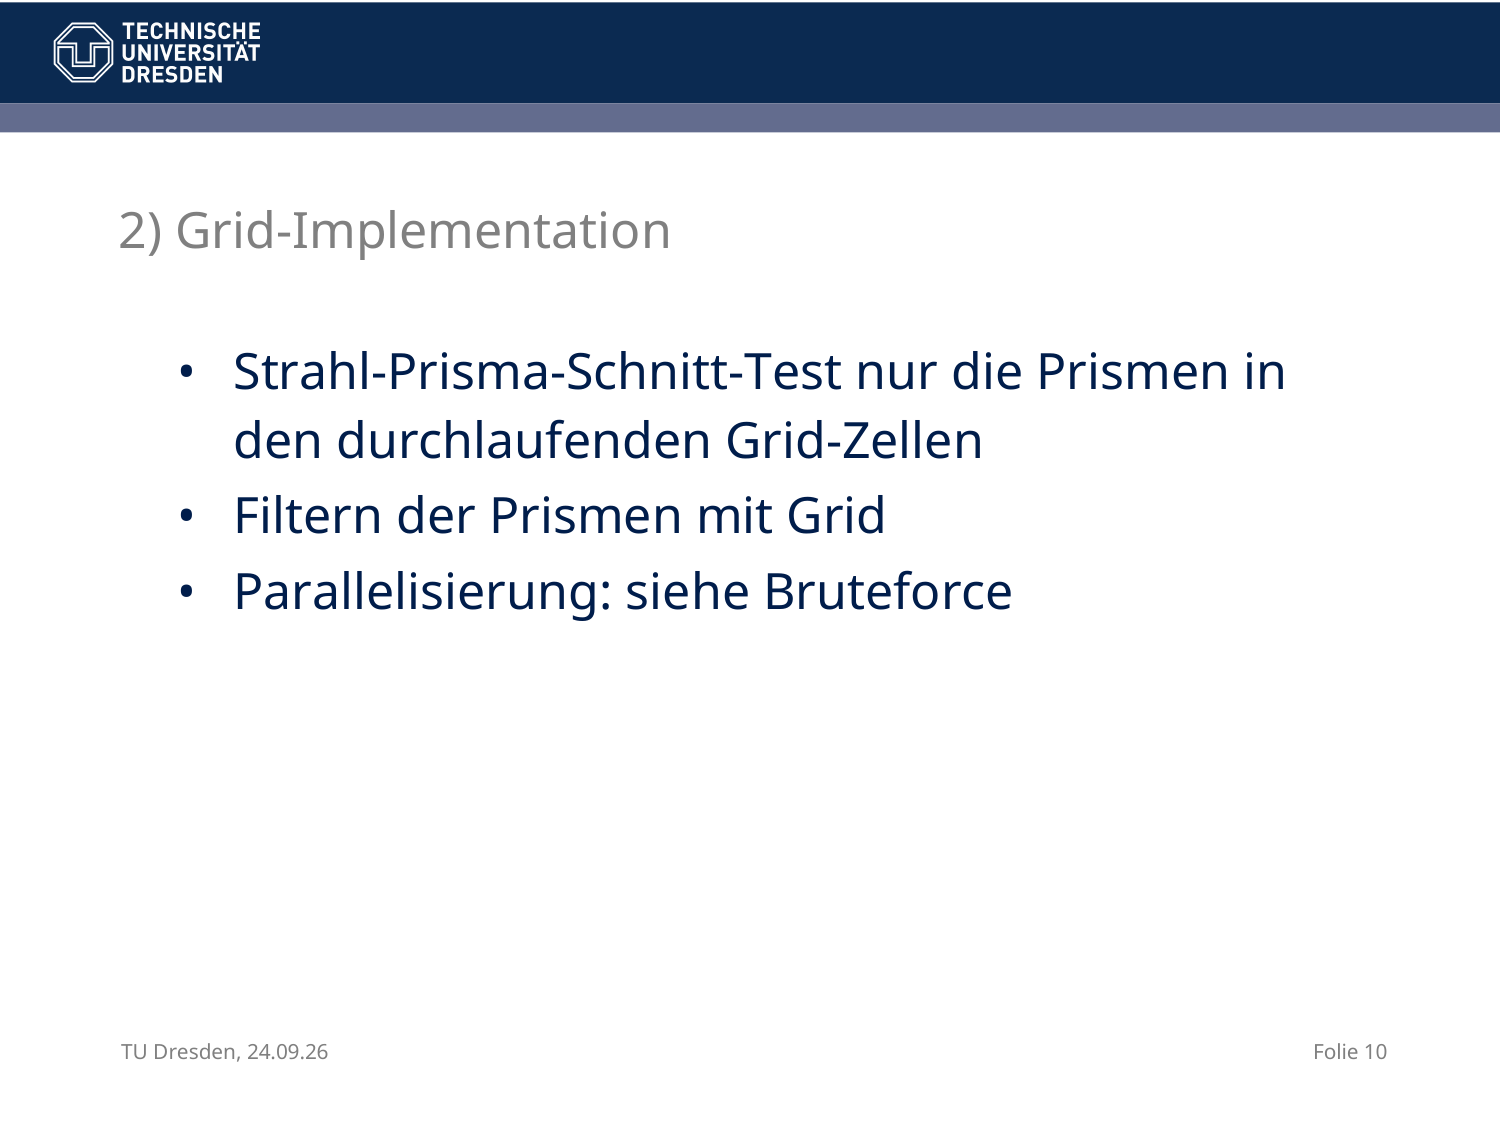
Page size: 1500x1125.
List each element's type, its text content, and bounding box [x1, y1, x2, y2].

list Strahl-Prisma-Schnitt-Test nur die Prismen in den durchlaufenden Grid-Zellen Filtern der Prismen mit Grid Parallelisierung: siehe Bruteforce [121, 336, 1347, 989]
picture [53, 22, 260, 83]
title 2) Grid-Implementation [118, 161, 1351, 298]
